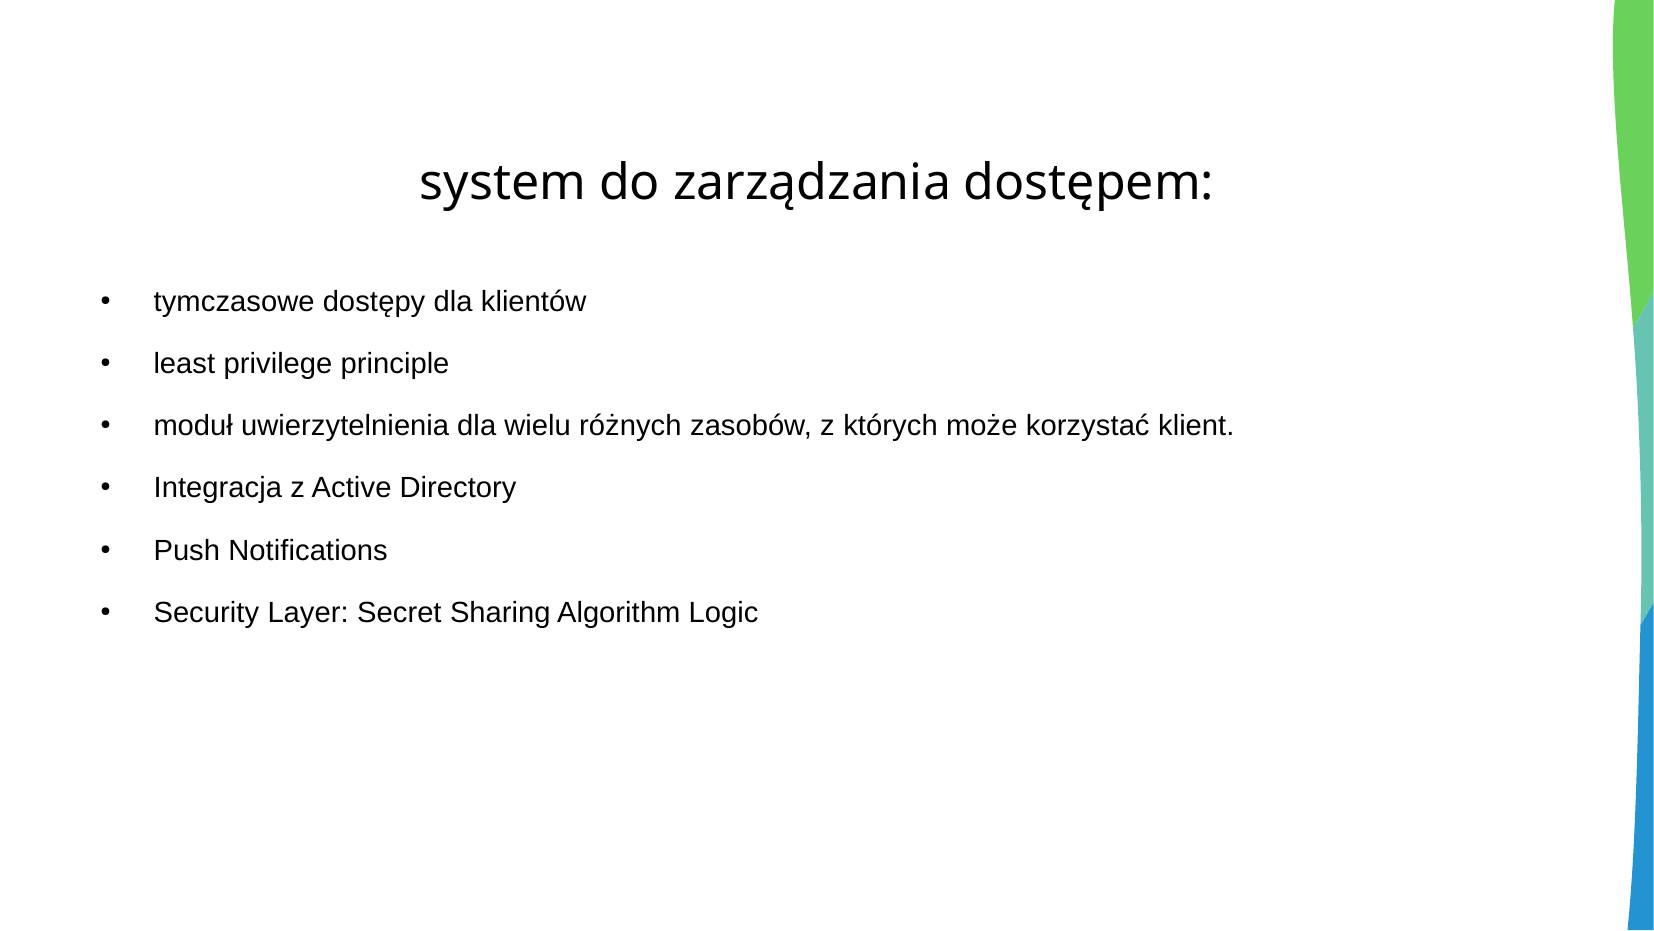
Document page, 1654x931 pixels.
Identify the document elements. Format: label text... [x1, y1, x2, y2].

list tymczasowe dostępy dla klientów least privilege principle moduł uwierzytelnienia dla wielu różnych zasobów, z których może korzystać klient. Integracja z Active Directory Push Notifications Security Layer: Secret Sharing Algorithm Logic [82, 284, 1571, 757]
title system do zarządzania dostępem: [104, 102, 1530, 258]
